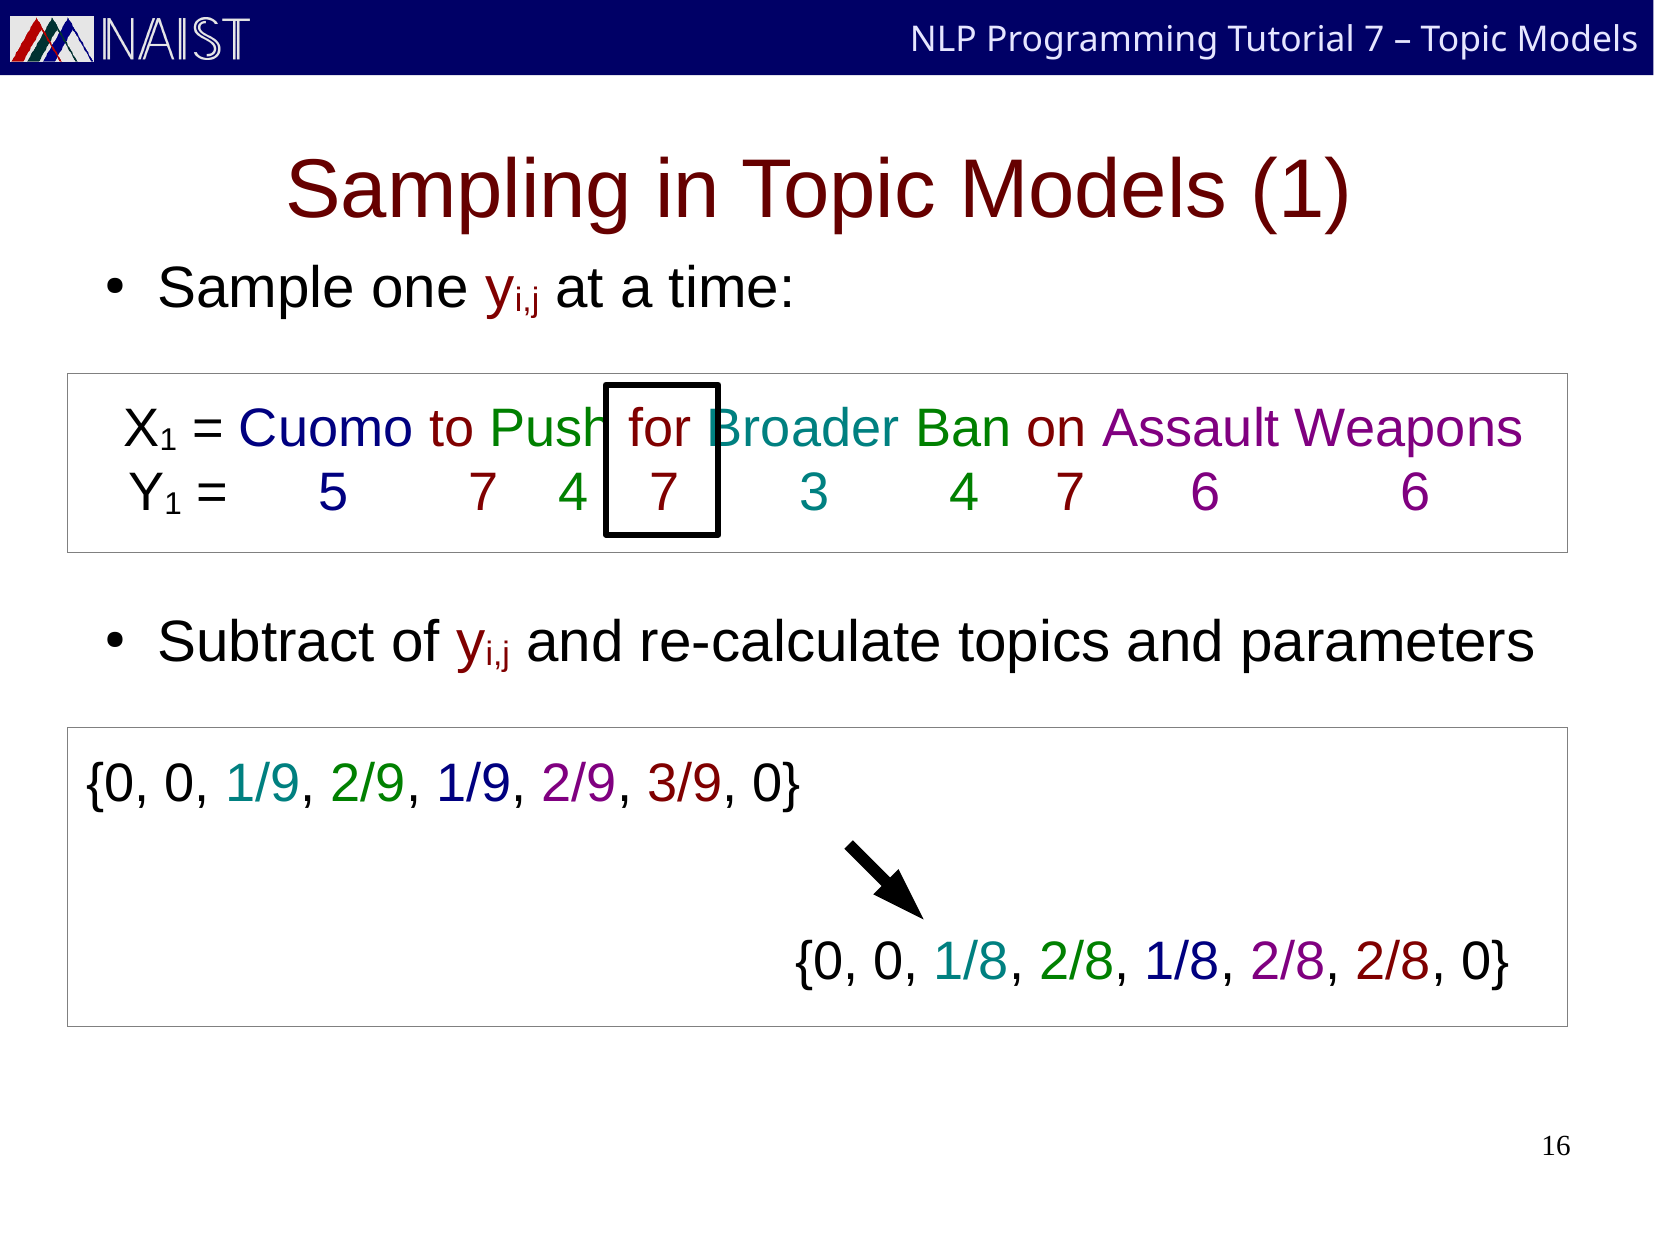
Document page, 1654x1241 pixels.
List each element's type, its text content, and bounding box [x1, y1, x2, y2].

text_box X1 = Cuomo to Push for Broader Ban on Assault Weapons [721, 390, 1540, 484]
list Sample one yi,j at a time: Subtract of yi,j and re-calculate topics and parameters [86, 374, 1567, 552]
text_box Y1 = 5 7 4 7 3 4 7 6 6 [609, 454, 715, 532]
list Sample one yi,j at a time: Subtract of yi,j and re-calculate topics and parameters [86, 254, 1576, 713]
text_box {0, 0, 1/8, 2/8, 1/8, 2/8, 2/8, 0} [780, 922, 1525, 999]
text_box Y1 = 5 7 4 7 3 4 7 6 6 [104, 454, 1446, 548]
picture [102, 17, 251, 60]
picture [10, 16, 94, 62]
text_box X1 = Cuomo to Push for Broader Ban on Assault Weapons [609, 390, 715, 454]
text_box {0, 0, 1/9, 2/9, 1/9, 2/9, 3/9, 0} [71, 745, 816, 821]
title Sampling in Topic Models (1) [75, 92, 1564, 285]
text_box X1 = Cuomo to Push for Broader Ban on Assault Weapons [108, 390, 603, 454]
